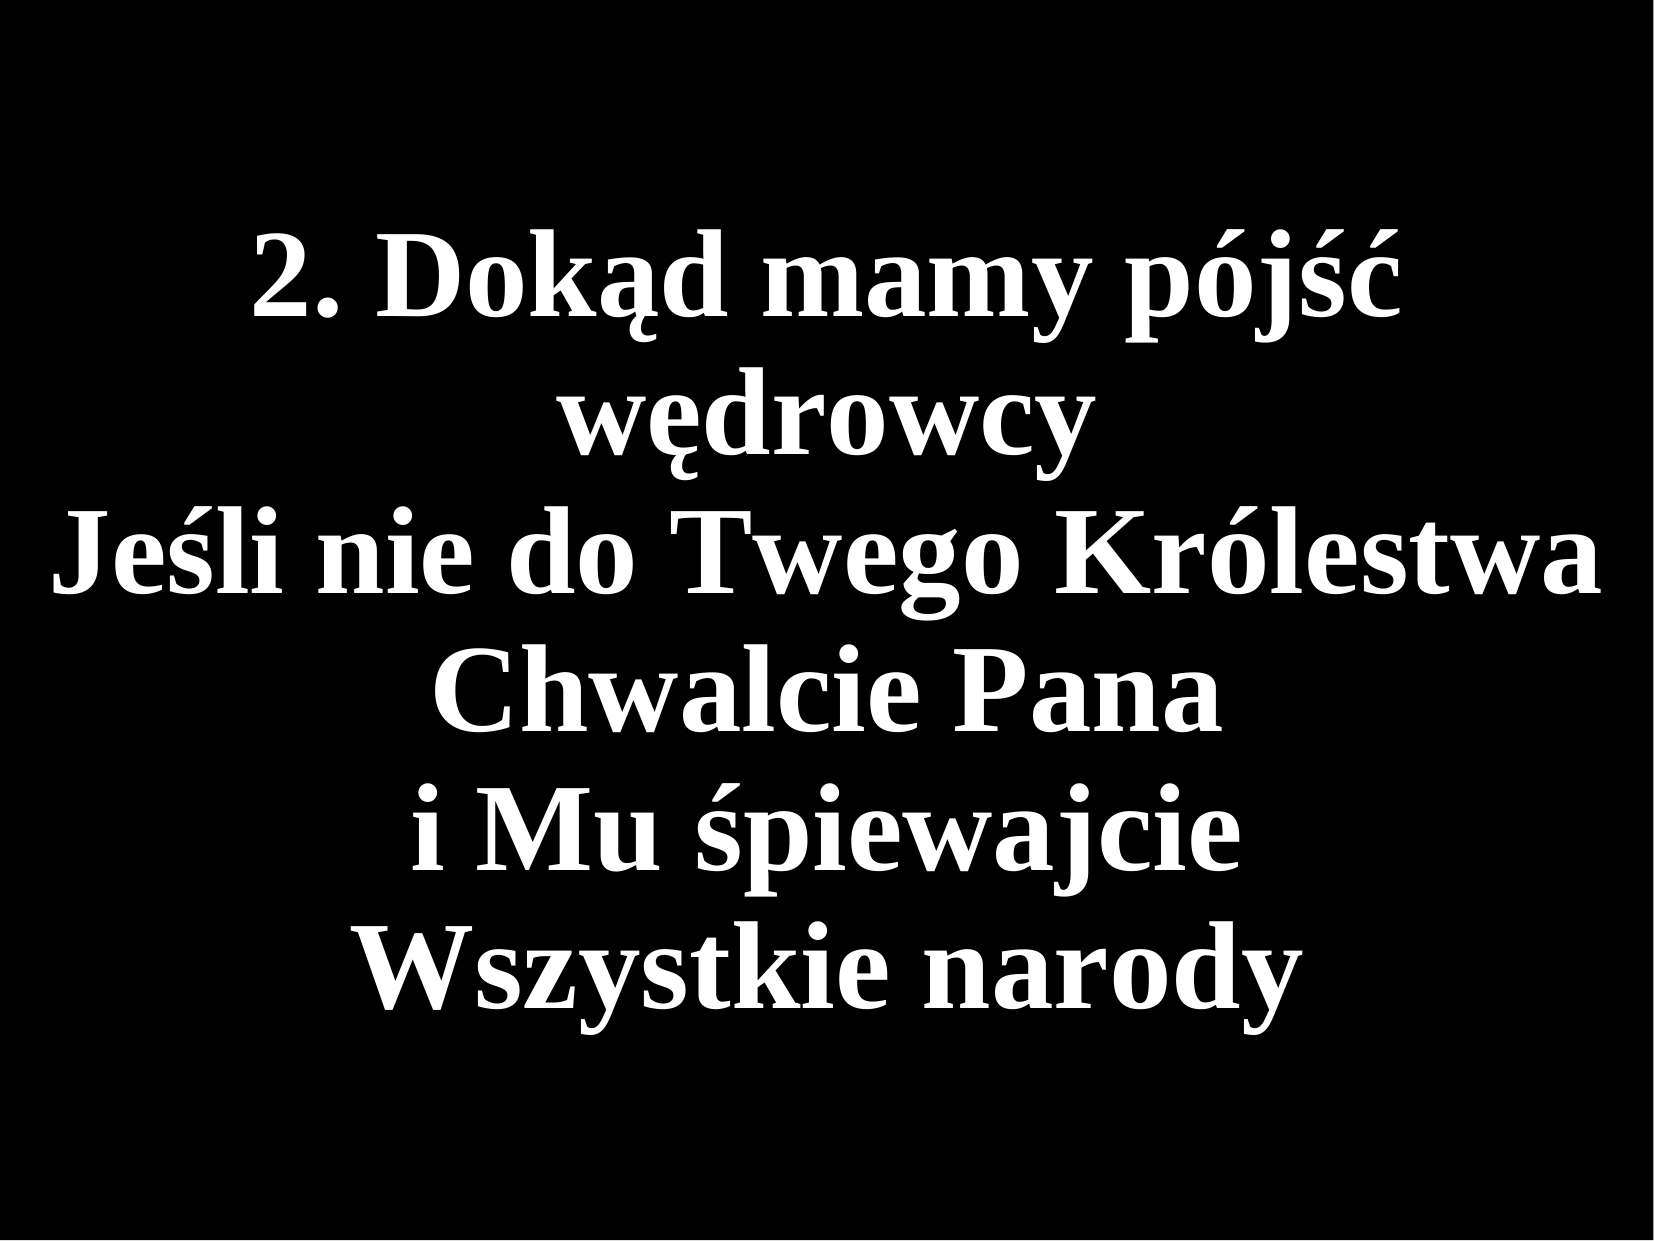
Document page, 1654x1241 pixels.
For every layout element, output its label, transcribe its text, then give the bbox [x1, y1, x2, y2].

title 2. Dokąd mamy pójść wędrowcy Jeśli nie do Twego Królestwa Chwalcie Pana i Mu śpiewajcie Wszystkie narody [0, 0, 1654, 1241]
